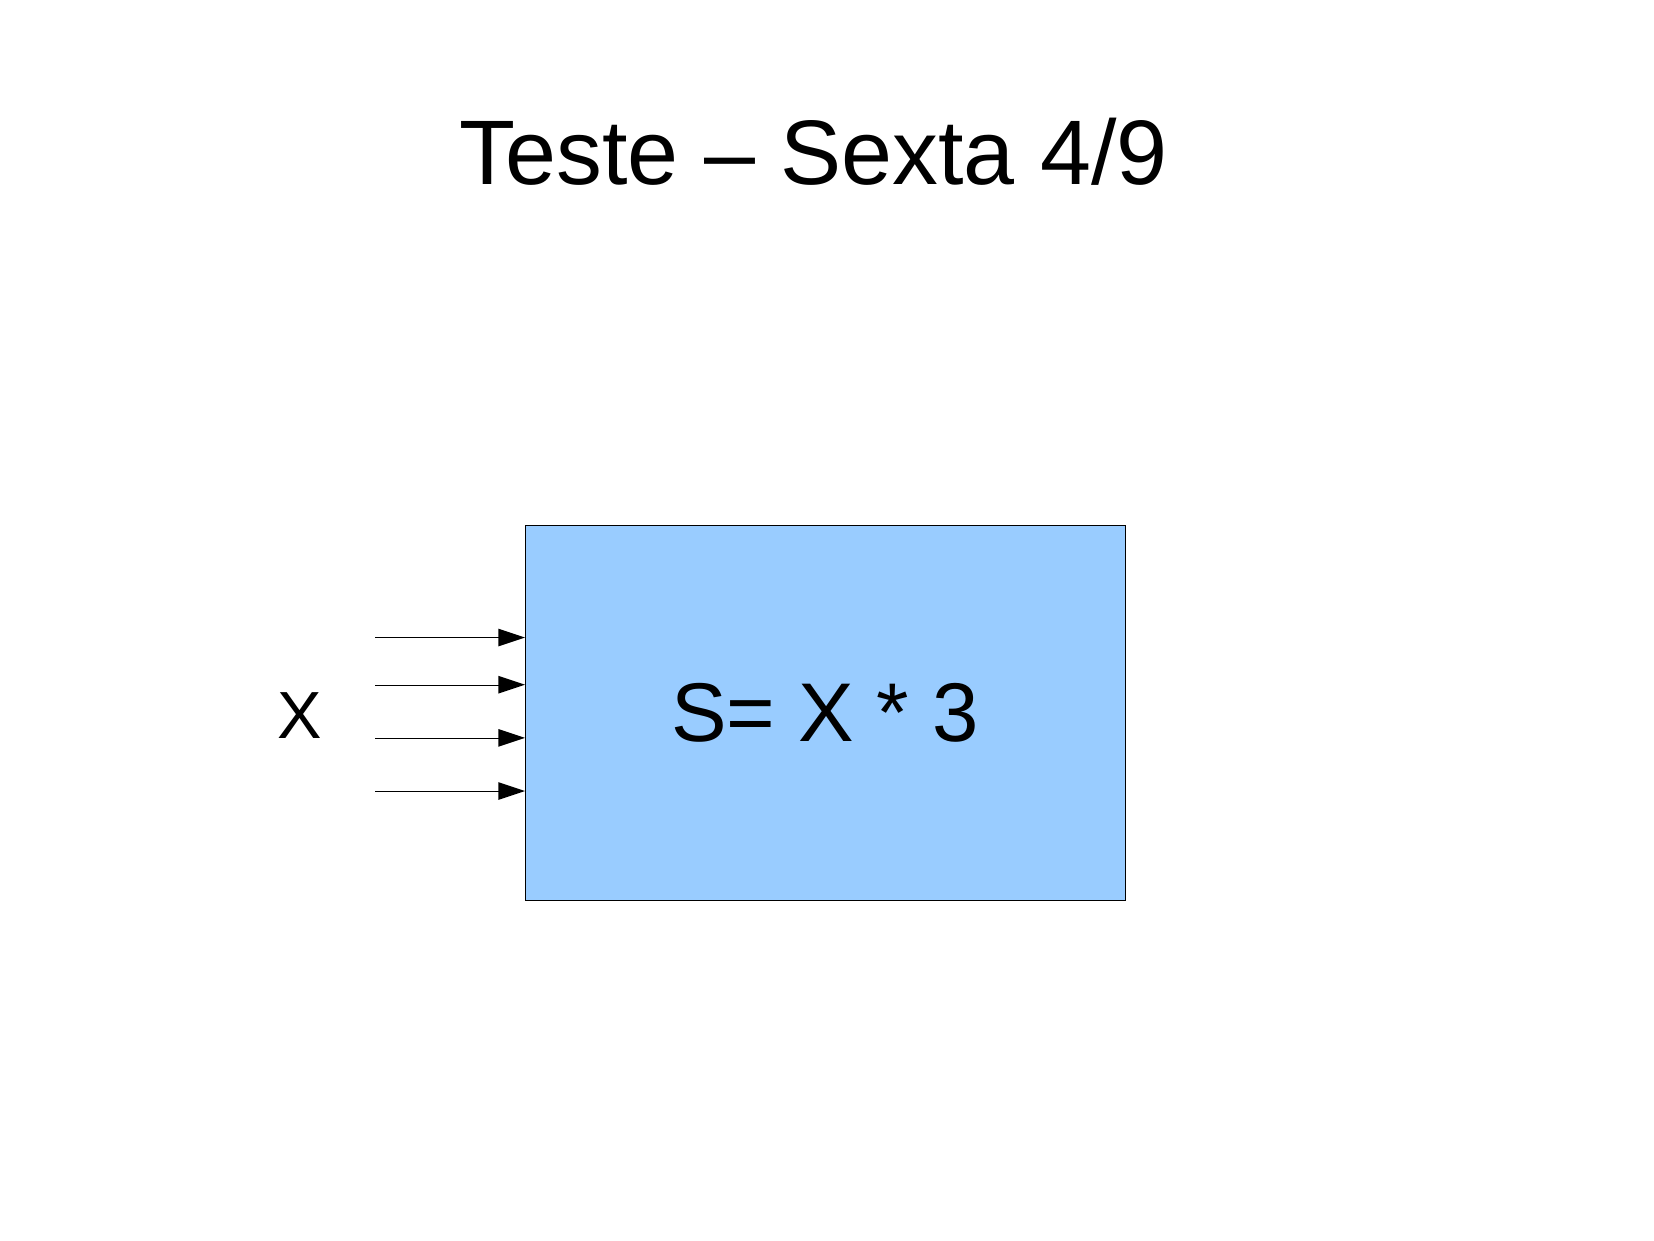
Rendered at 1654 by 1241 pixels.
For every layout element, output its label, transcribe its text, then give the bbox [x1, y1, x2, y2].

text_box S= X * 3 [525, 525, 1126, 901]
text_box X [262, 671, 337, 761]
title Teste – Sexta 4/9 [82, 56, 1571, 250]
